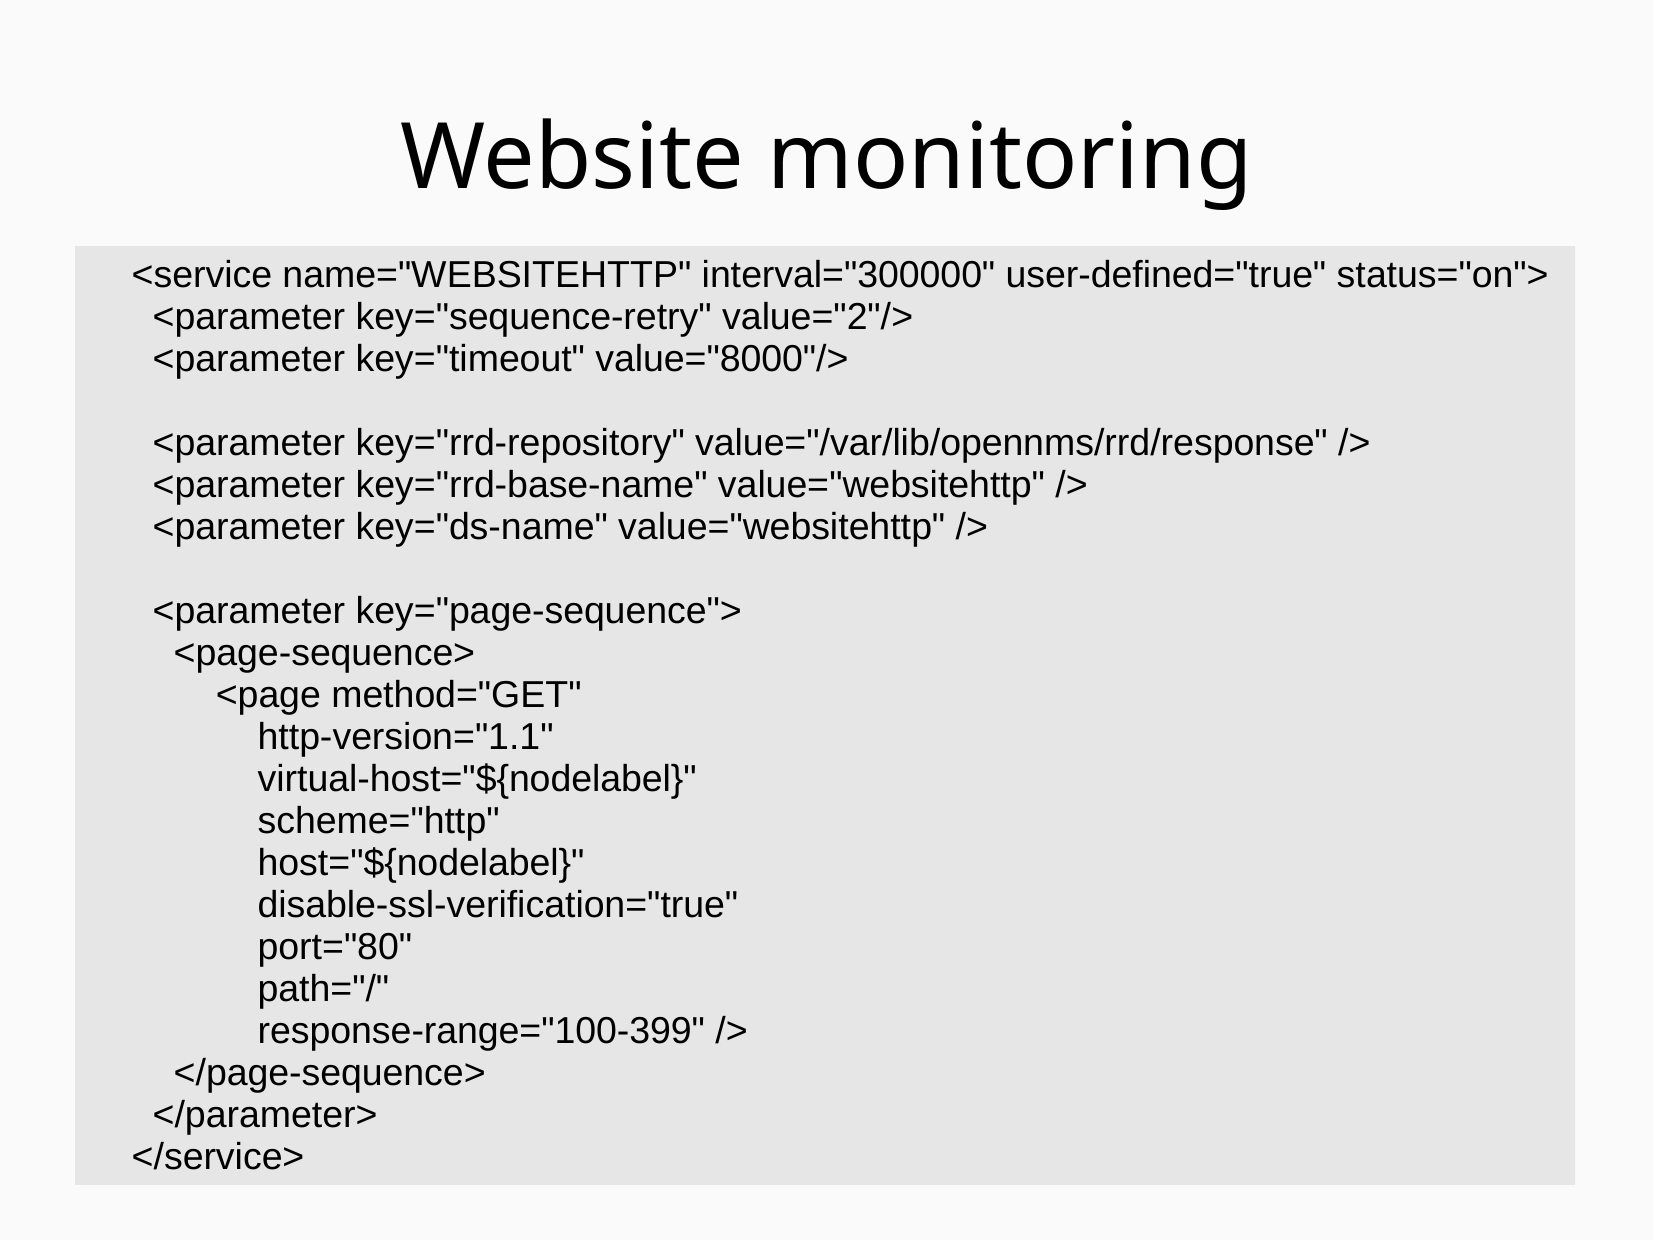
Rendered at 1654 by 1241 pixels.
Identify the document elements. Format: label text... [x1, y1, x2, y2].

text_box <service name="WEBSITEHTTP" interval="300000" user-defined="true" status="on"> <parameter key="sequence-retry" value="2"/> <parameter key="timeout" value="8000"/> <parameter key="rrd-repository" value="/var/lib/opennms/rrd/response" /> <parameter key="rrd-base-name" value="websitehttp" /> <parameter key="ds-name" value="websitehttp" /> <parameter key="page-sequence"> <page-sequence> <page method="GET" http-version="1.1" virtual-host="${nodelabel}" scheme="http" host="${nodelabel}" disable-ssl-verification="true" port="80" path="/" response-range="100-399" /> </page-sequence> </parameter> </service> [75, 246, 1576, 1185]
title Website monitoring [82, 49, 1571, 246]
